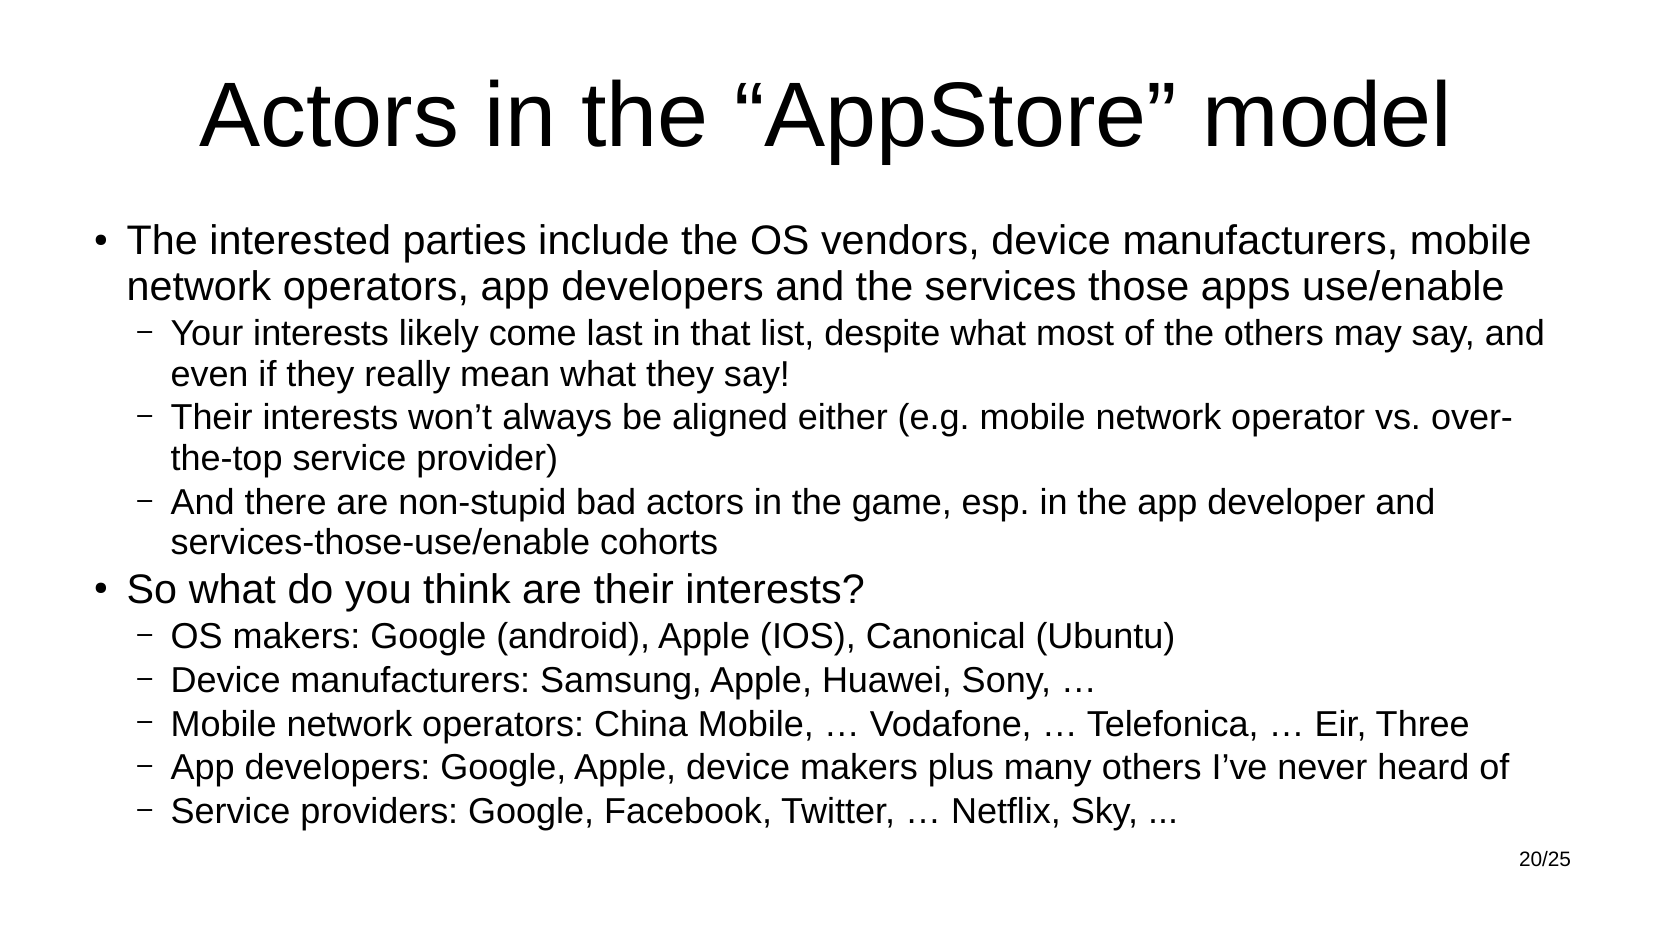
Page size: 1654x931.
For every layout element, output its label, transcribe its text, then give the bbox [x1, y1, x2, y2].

list The interested parties include the OS vendors, device manufacturers, mobile network operators, app developers and the services those apps use/enable Your interests likely come last in that list, despite what most of the others may say, and even if they really mean what they say! Their interests won’t always be aligned either (e.g. mobile network operator vs. over-the-top service provider) And there are non-stupid bad actors in the game, esp. in the app developer and services-those-use/enable cohorts So what do you think are their interests? OS makers: Google (android), Apple (IOS), Canonical (Ubuntu) Device manufacturers: Samsung, Apple, Huawei, Sony, … Mobile network operators: China Mobile, … Vodafone, … Telefonica, … Eir, Three App developers: Google, Apple, device makers plus many others I’ve never heard of Service providers: Google, Facebook, Twitter, … Netflix, Sky, ... [82, 217, 1571, 851]
title Actors in the “AppStore” model [82, 37, 1571, 193]
